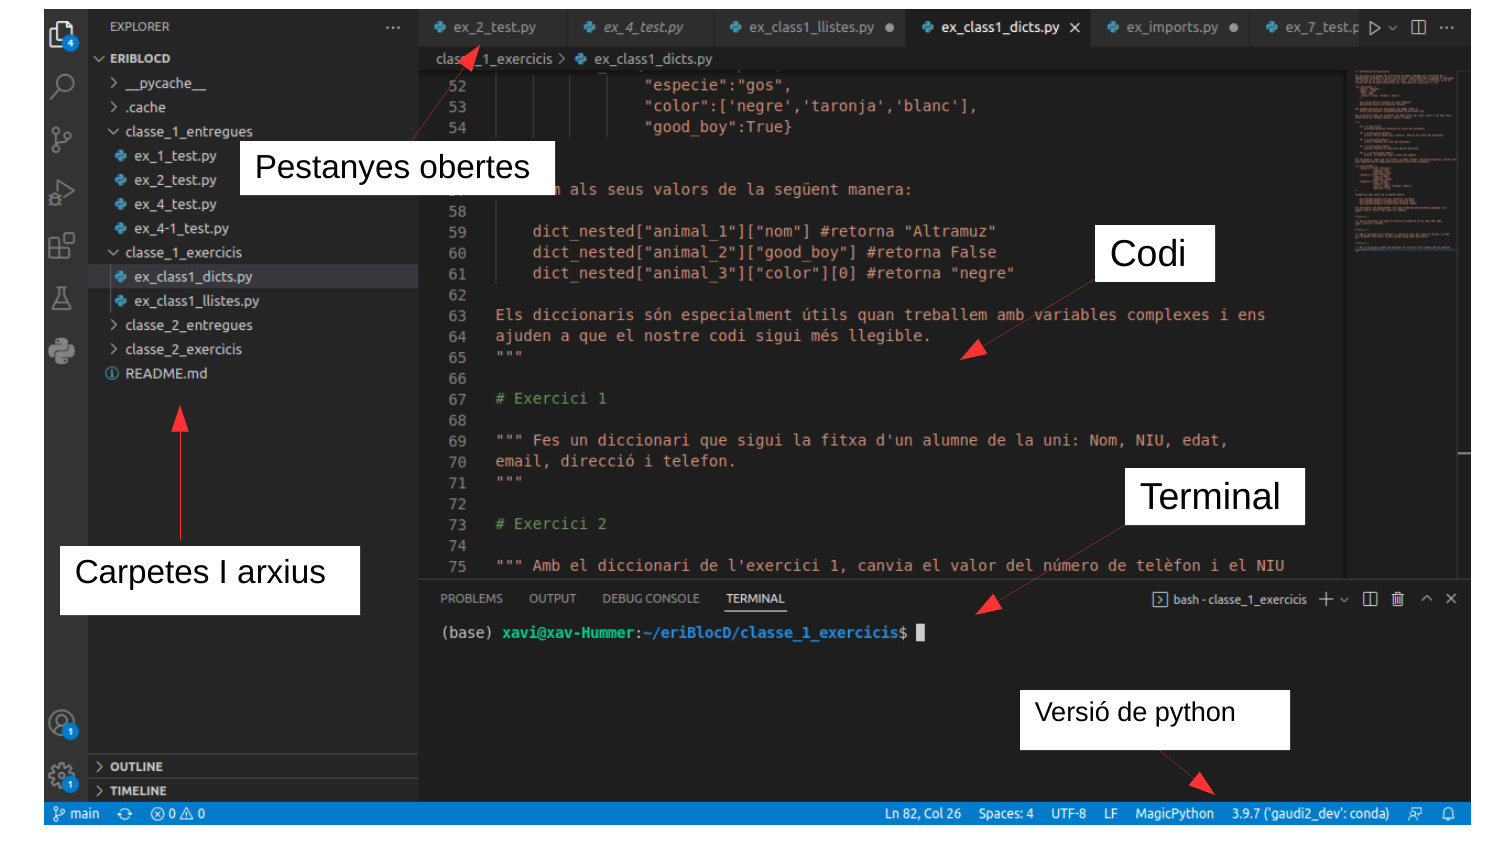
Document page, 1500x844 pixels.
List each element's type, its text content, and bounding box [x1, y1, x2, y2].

picture [44, 9, 1471, 826]
text_box Pestanyes obertes [240, 141, 556, 196]
text_box Terminal [1125, 468, 1306, 526]
text_box Codi [1095, 225, 1216, 282]
text_box Carpetes I arxius [60, 546, 361, 616]
text_box Versió de python [1020, 690, 1291, 751]
